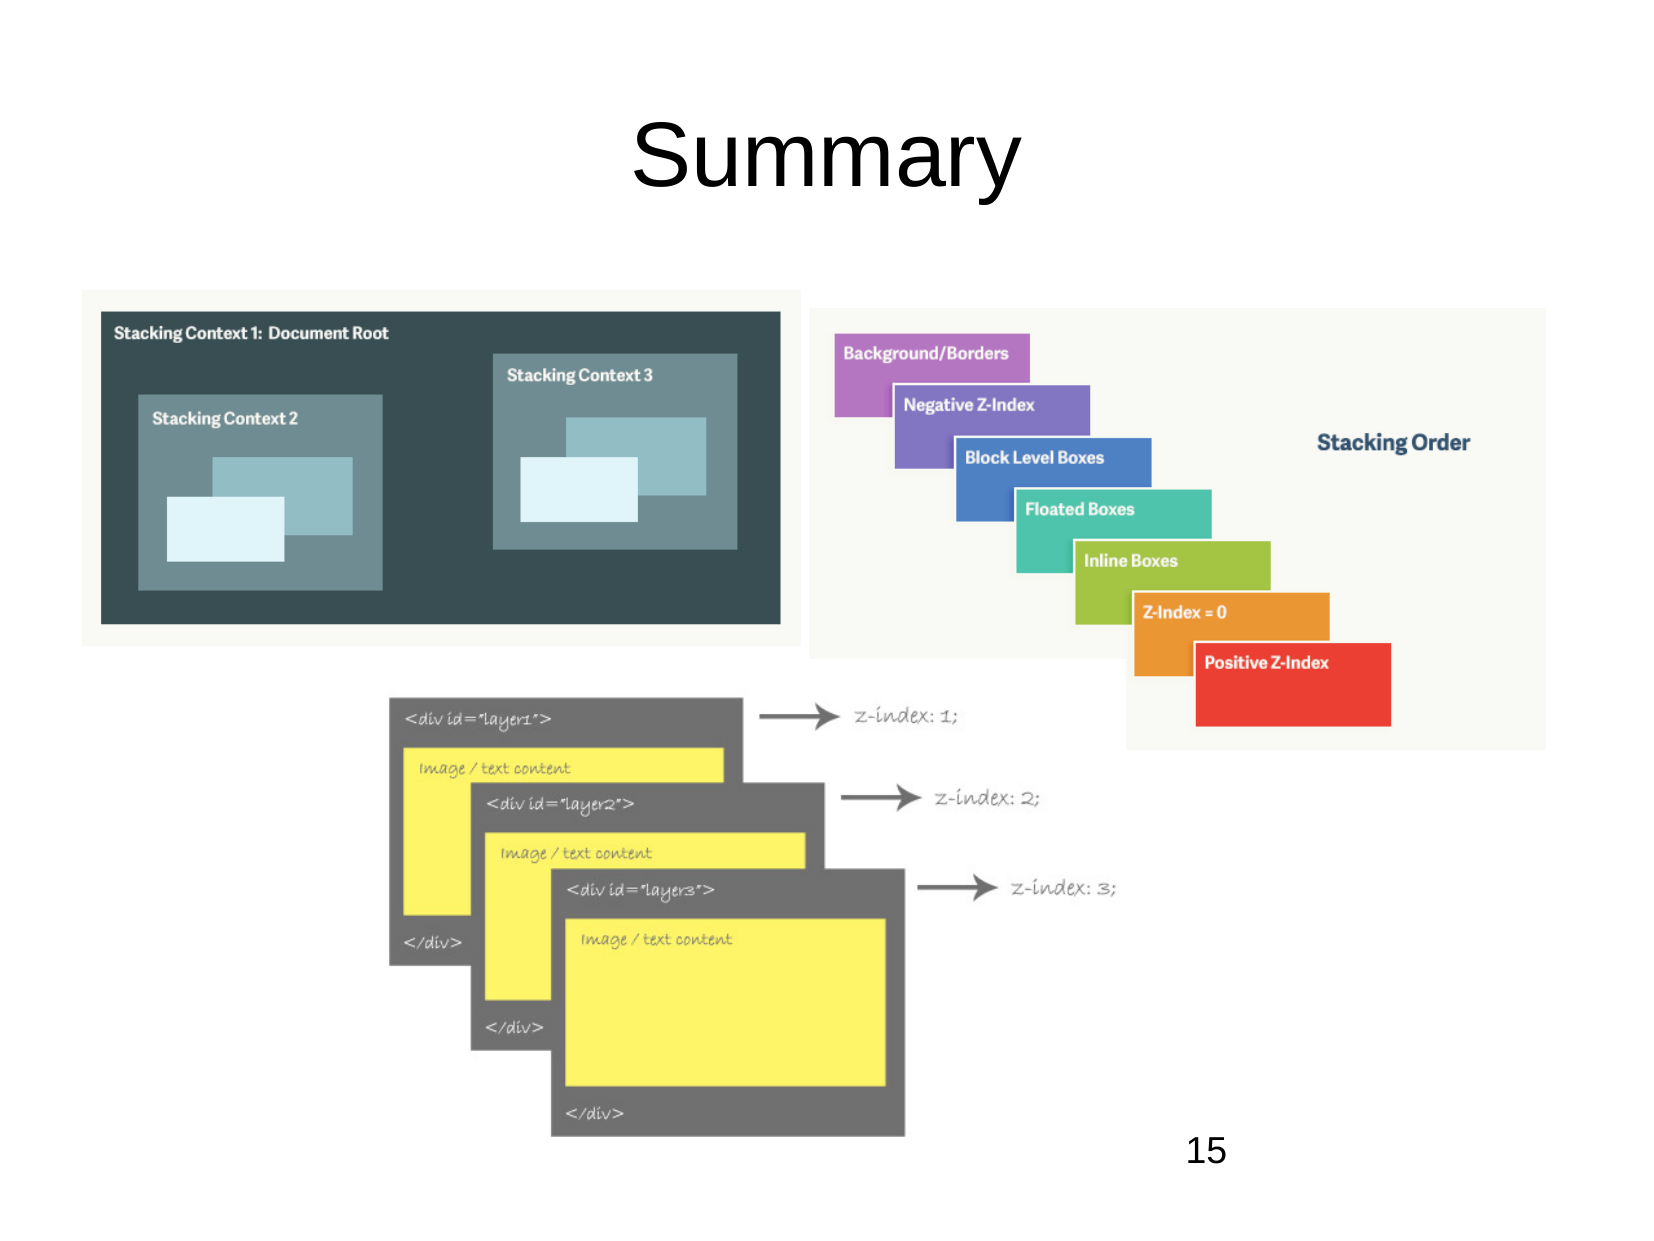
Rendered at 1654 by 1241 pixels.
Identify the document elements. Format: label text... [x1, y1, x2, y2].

picture [375, 308, 1546, 1173]
title Summary [82, 49, 1571, 257]
picture [82, 290, 801, 646]
